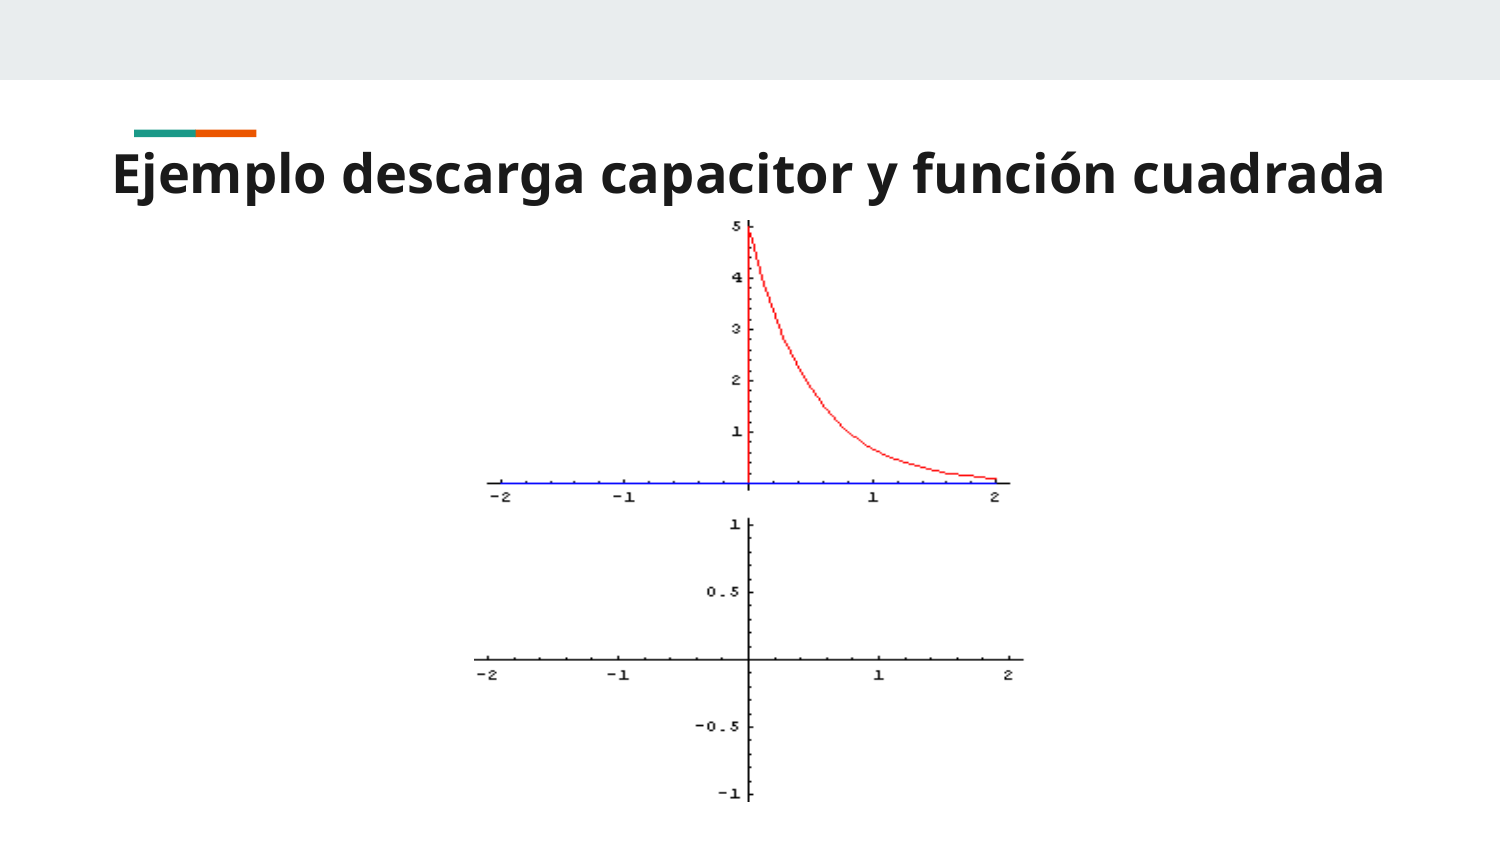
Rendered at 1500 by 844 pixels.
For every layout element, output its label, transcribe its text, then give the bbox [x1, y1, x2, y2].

text_box Ejemplo descarga capacitor y función cuadrada [95, 124, 1500, 220]
picture [474, 220, 1026, 802]
